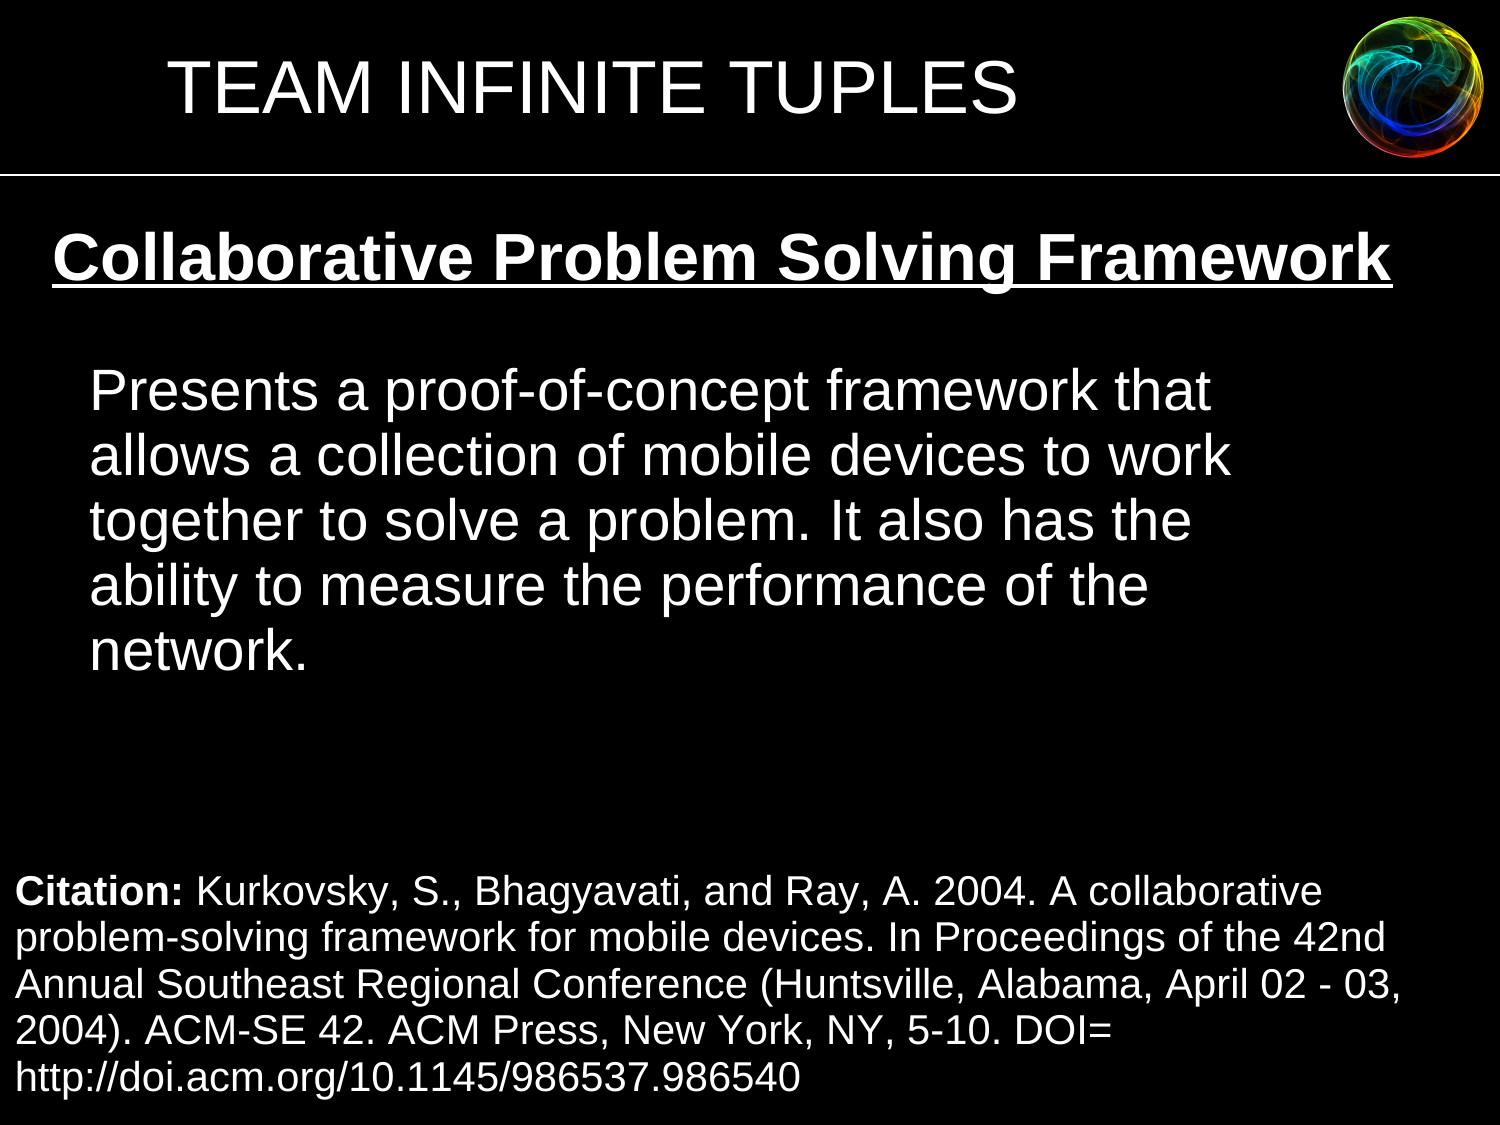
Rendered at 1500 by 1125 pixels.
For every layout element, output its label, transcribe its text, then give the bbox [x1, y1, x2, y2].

text_box Citation: Kurkovsky, S., Bhagyavati, and Ray, A. 2004. A collaborative problem-solving framework for mobile devices. In Proceedings of the 42nd Annual Southeast Regional Conference (Huntsville, Alabama, April 02 - 03, 2004). ACM-SE 42. ACM Press, New York, NY, 5-10. DOI= http://doi.acm.org/10.1145/986537.986540 [0, 859, 1500, 1108]
text_box Collaborative Problem Solving Framework [37, 212, 1500, 303]
picture [1325, 0, 1500, 174]
text_box TEAM INFINITE TUPLES [0, 37, 1188, 137]
text_box Presents a proof-of-concept framework that allows a collection of mobile devices to work together to solve a problem. It also has the ability to measure the performance of the network. [75, 350, 1288, 691]
